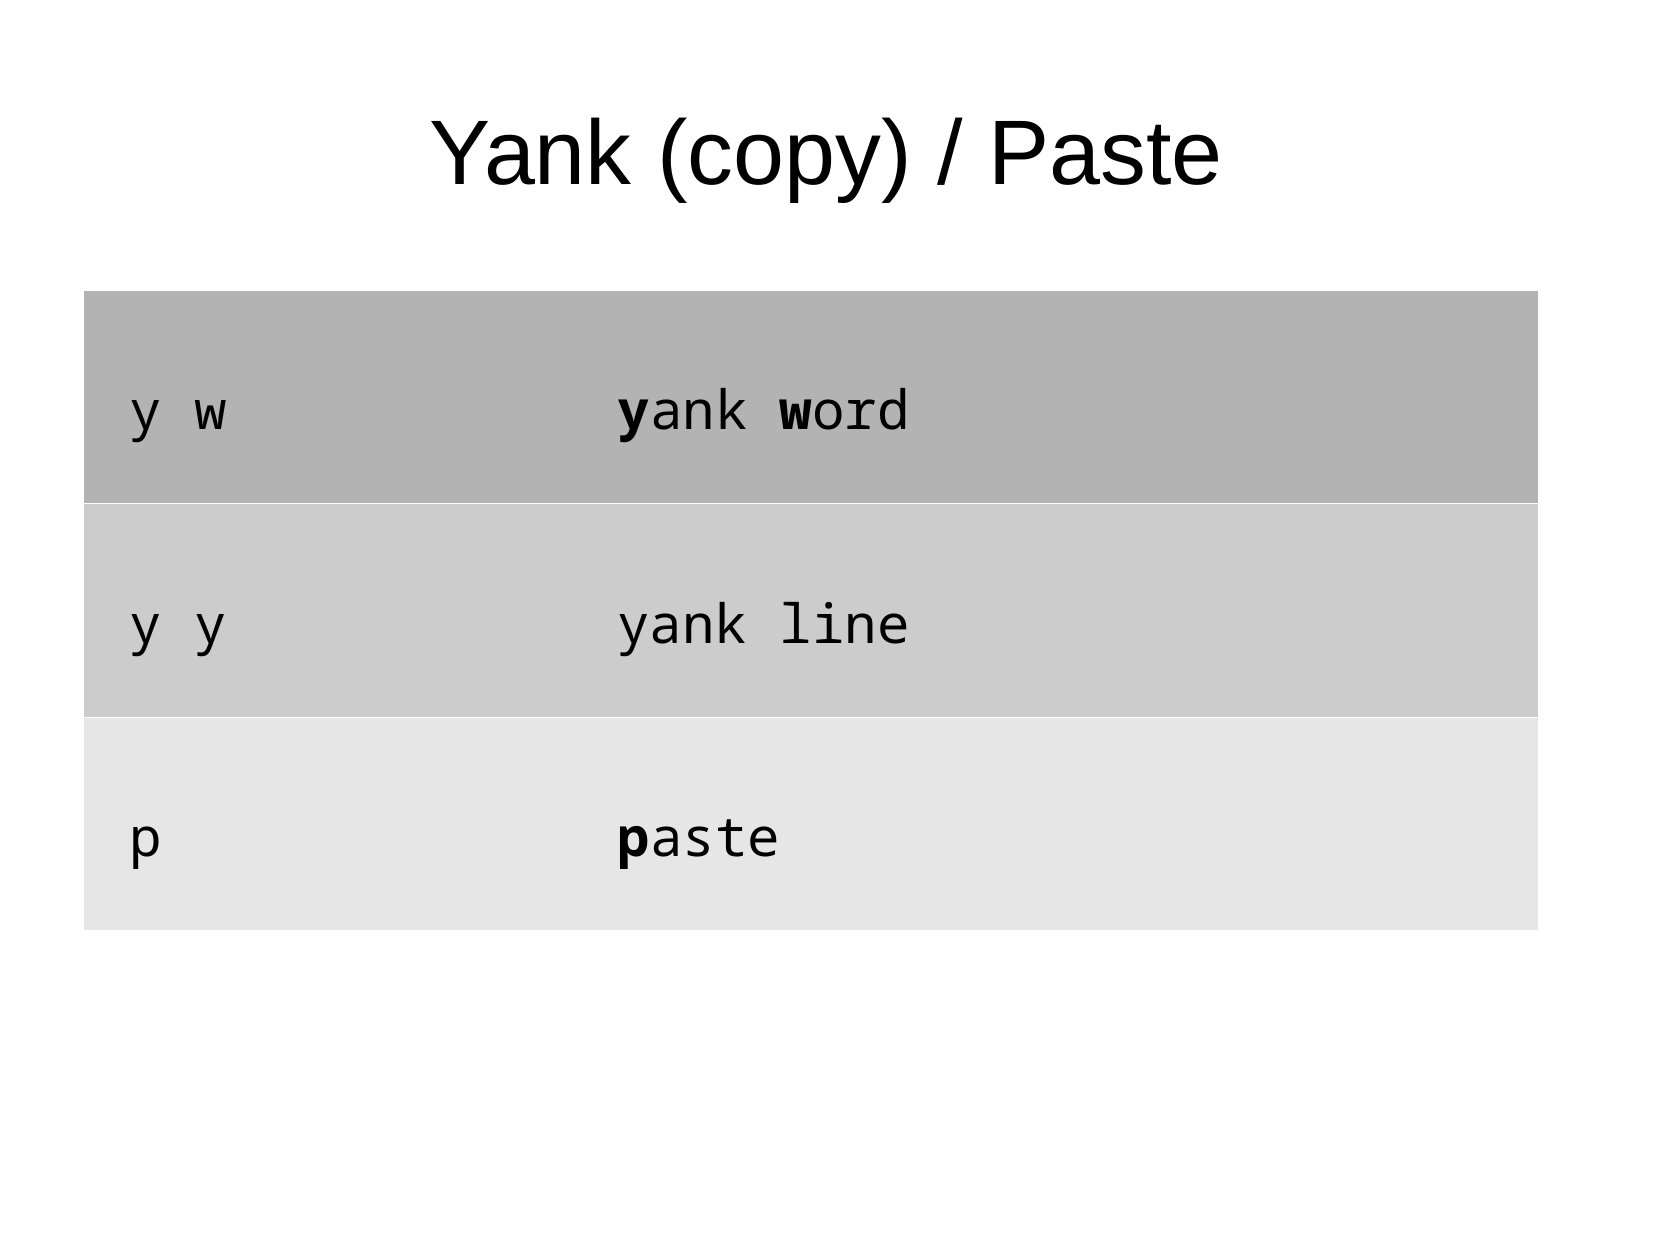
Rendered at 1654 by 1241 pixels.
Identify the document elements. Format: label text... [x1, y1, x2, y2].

title Yank (copy) / Paste [82, 49, 1571, 257]
table_header y w yank word [84, 291, 1538, 503]
table_cell y y yank line [84, 504, 1538, 717]
table_cell p paste [84, 718, 1538, 930]
